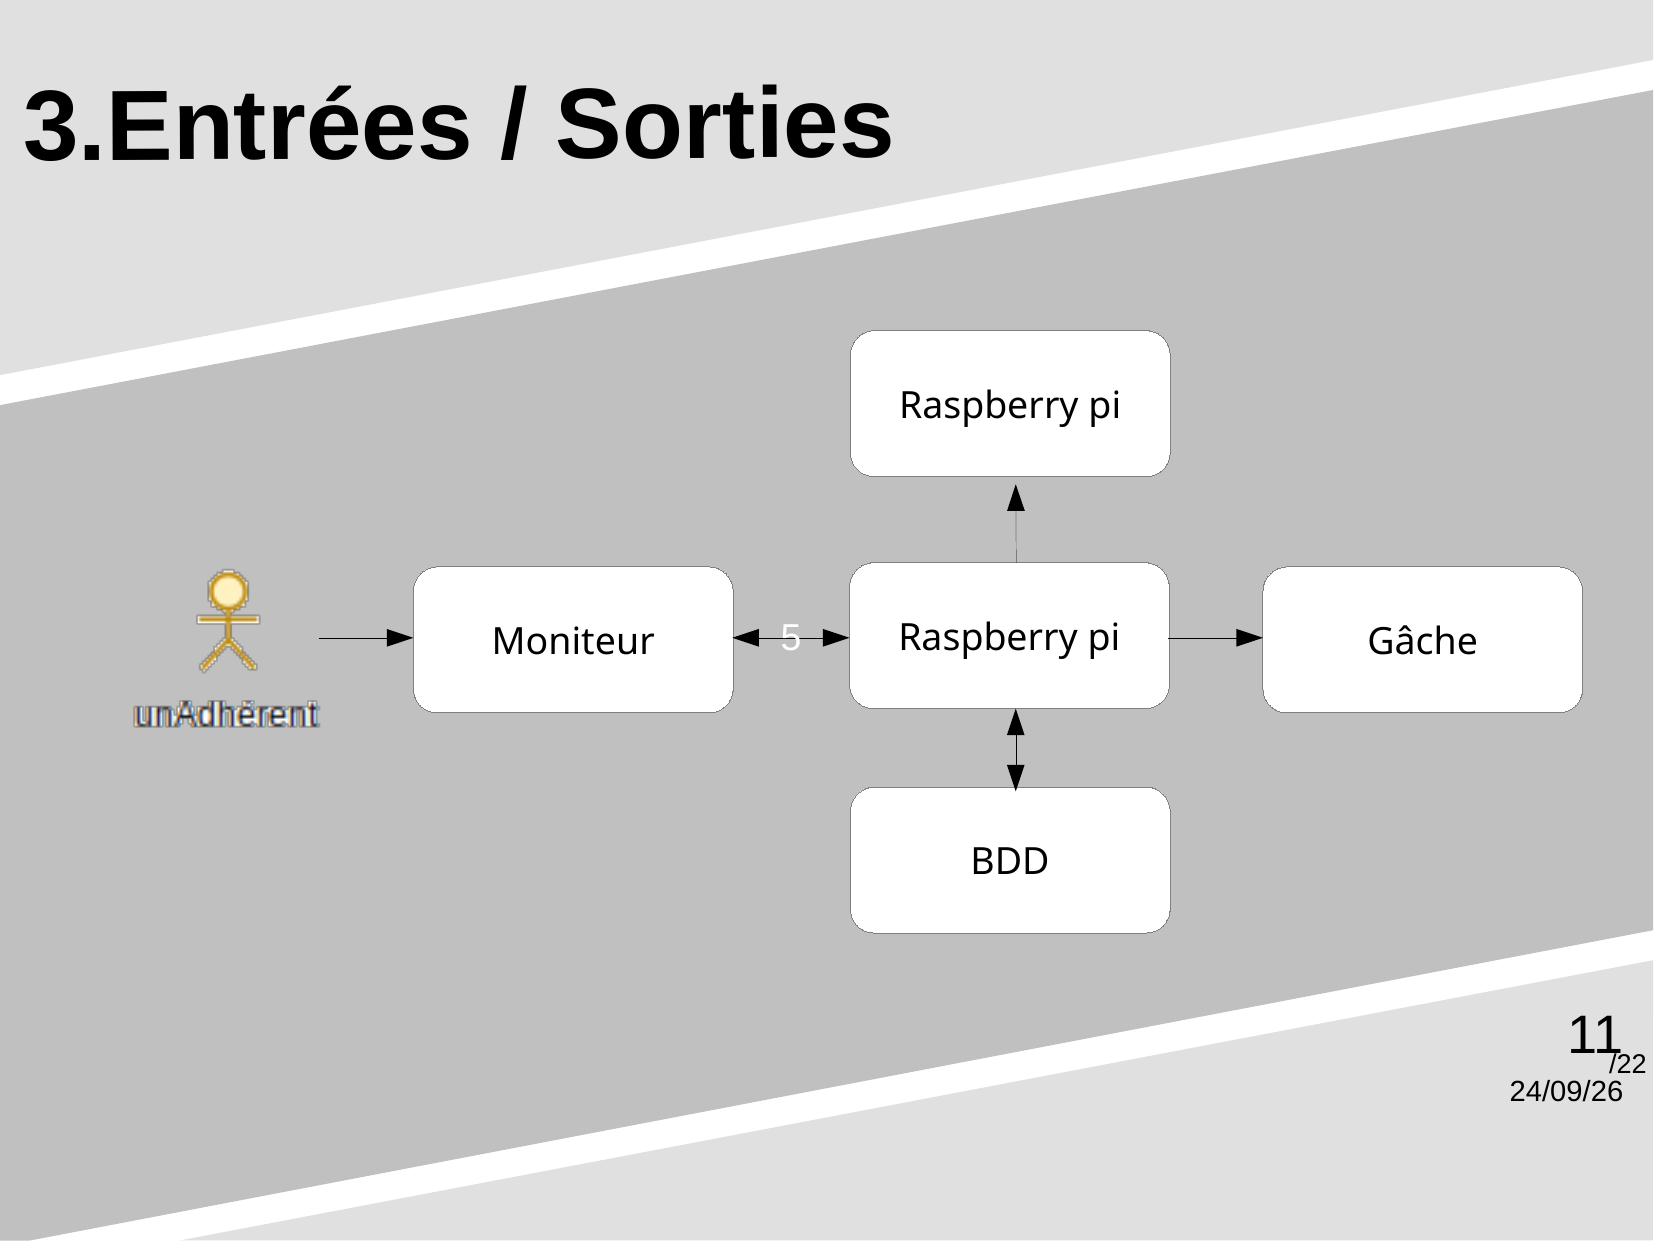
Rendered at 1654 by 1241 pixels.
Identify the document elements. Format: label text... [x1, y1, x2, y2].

text_box /22 [1594, 1041, 1653, 1087]
text_box Moniteur [413, 566, 734, 713]
text_box Gâche [1262, 566, 1583, 713]
picture [47, 448, 363, 739]
text_box Raspberry pi [849, 562, 1170, 709]
text_box BDD [850, 787, 1171, 934]
title 3.Entrées / Sorties [22, 16, 1512, 230]
text_box Raspberry pi [850, 330, 1171, 477]
